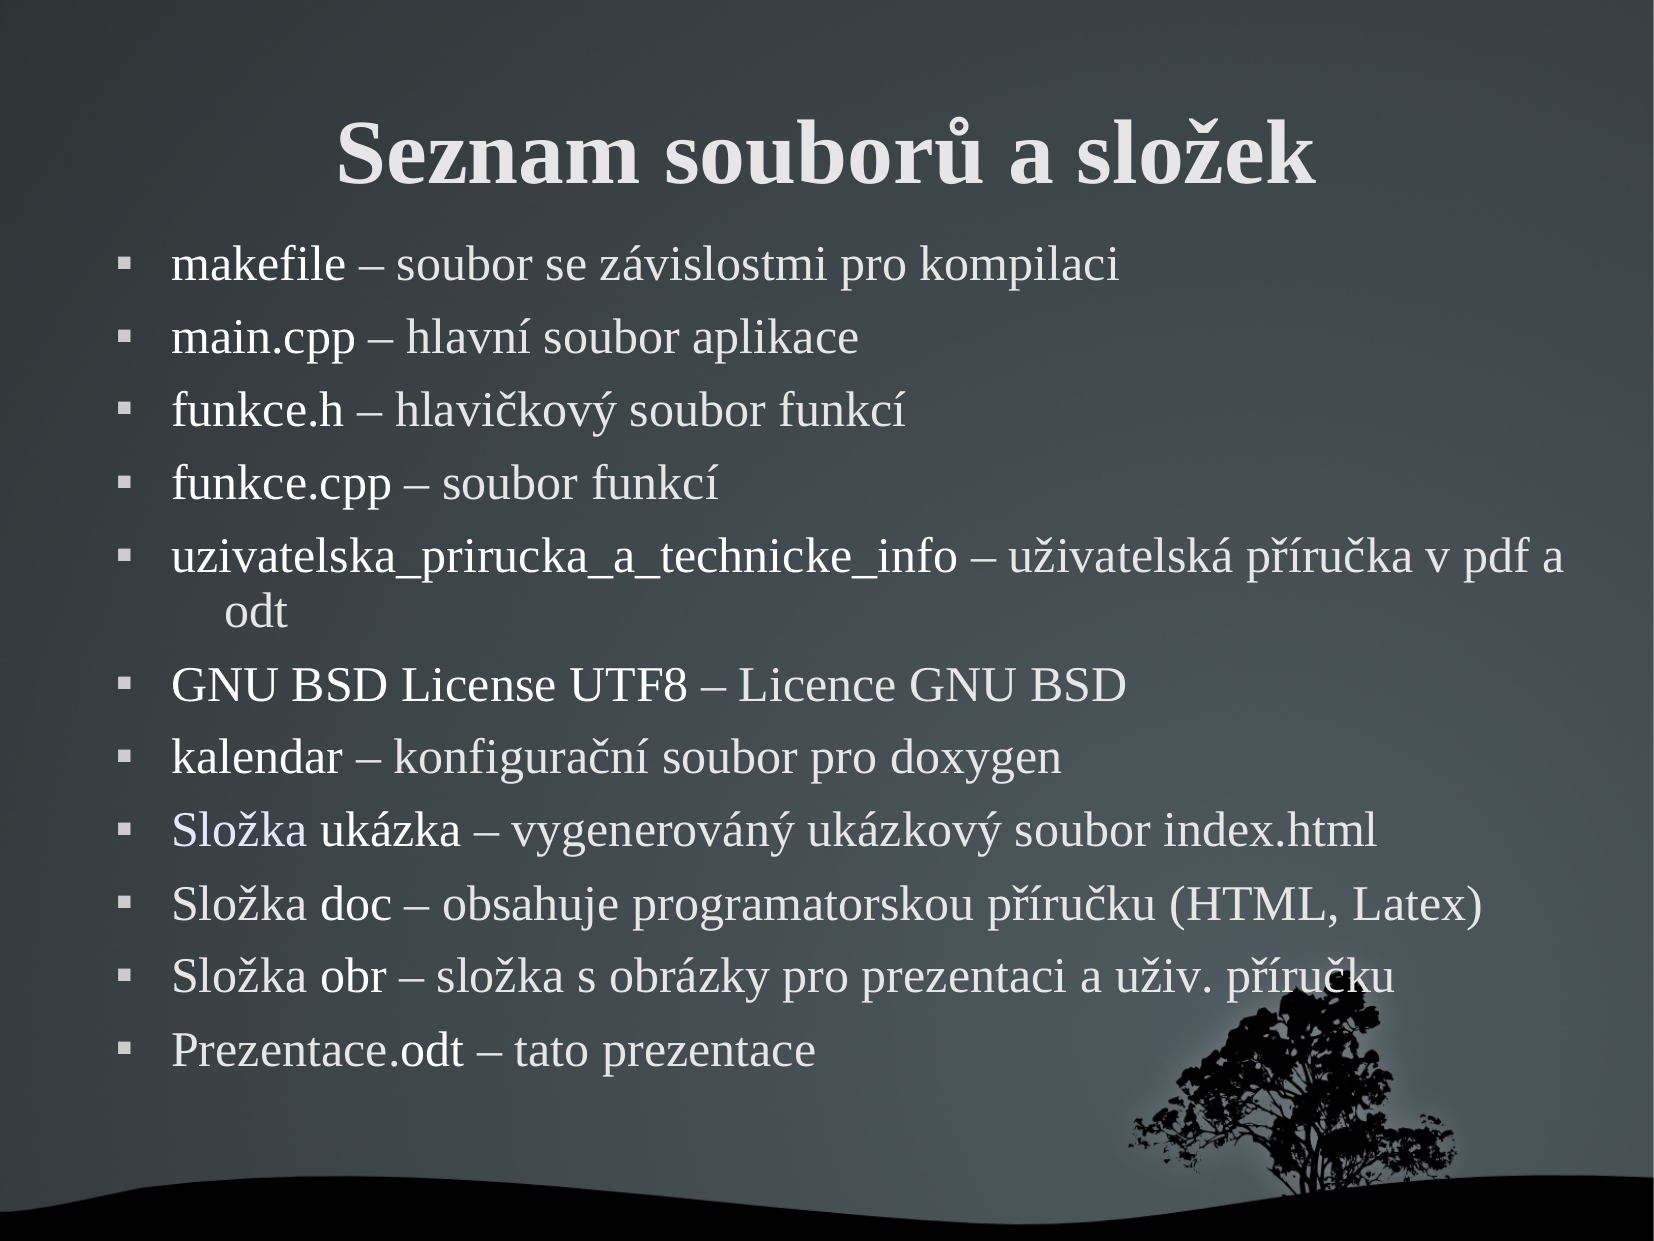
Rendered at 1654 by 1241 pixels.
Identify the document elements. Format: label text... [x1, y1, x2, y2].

title Seznam souborů a složek [82, 49, 1571, 236]
list makefile – soubor se závislostmi pro kompilaci main.cpp – hlavní soubor aplikace funkce.h – hlavičkový soubor funkcí funkce.cpp – soubor funkcí uzivatelska_prirucka_a_technicke_info – uživatelská příručka v pdf a odt GNU BSD License UTF8 – Licence GNU BSD kalendar – konfigurační soubor pro doxygen Složka ukázka – vygenerováný ukázkový soubor index.html Složka doc – obsahuje programatorskou příručku (HTML, Latex) Složka obr – složka s obrázky pro prezentaci a uživ. příručku Prezentace.odt – tato prezentace [82, 236, 1571, 1152]
picture [0, 0, 1654, 1241]
